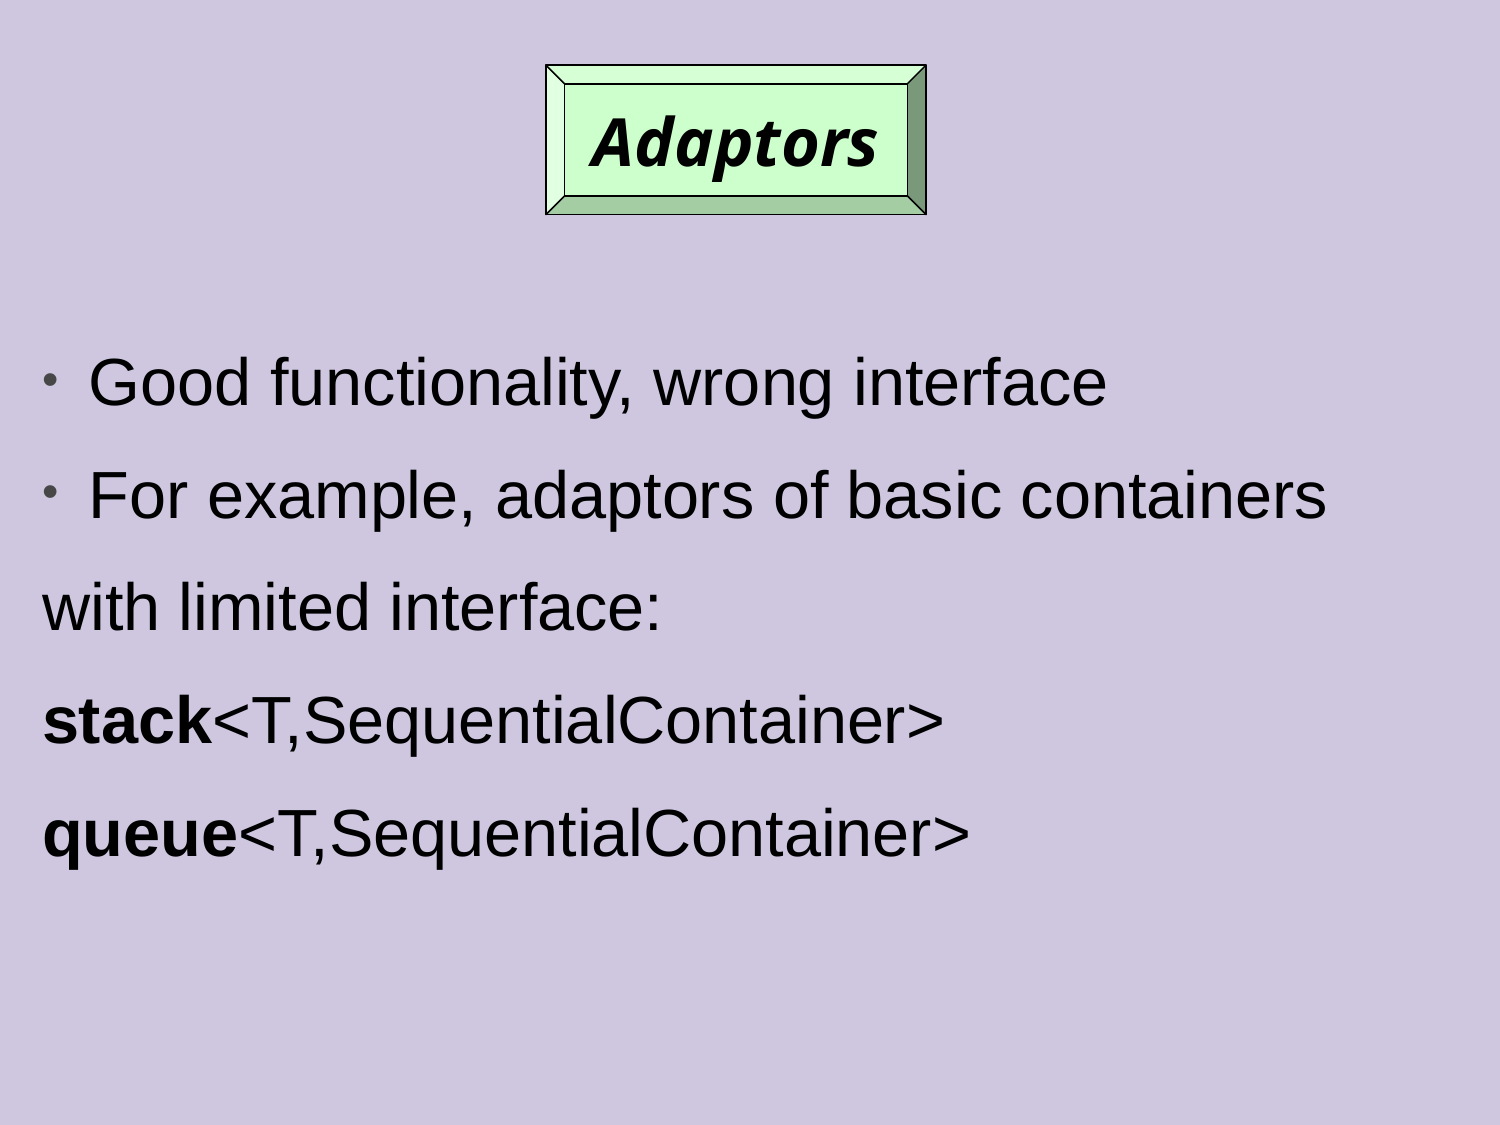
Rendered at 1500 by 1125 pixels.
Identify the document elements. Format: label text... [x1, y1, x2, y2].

text_box Adaptors [578, 90, 894, 191]
picture [545, 64, 932, 220]
list Good functionality, wrong interface For example, adaptors of basic containers with limited interface: stack<T,SequentialContainer> queue<T,SequentialContainer> [27, 315, 1356, 969]
